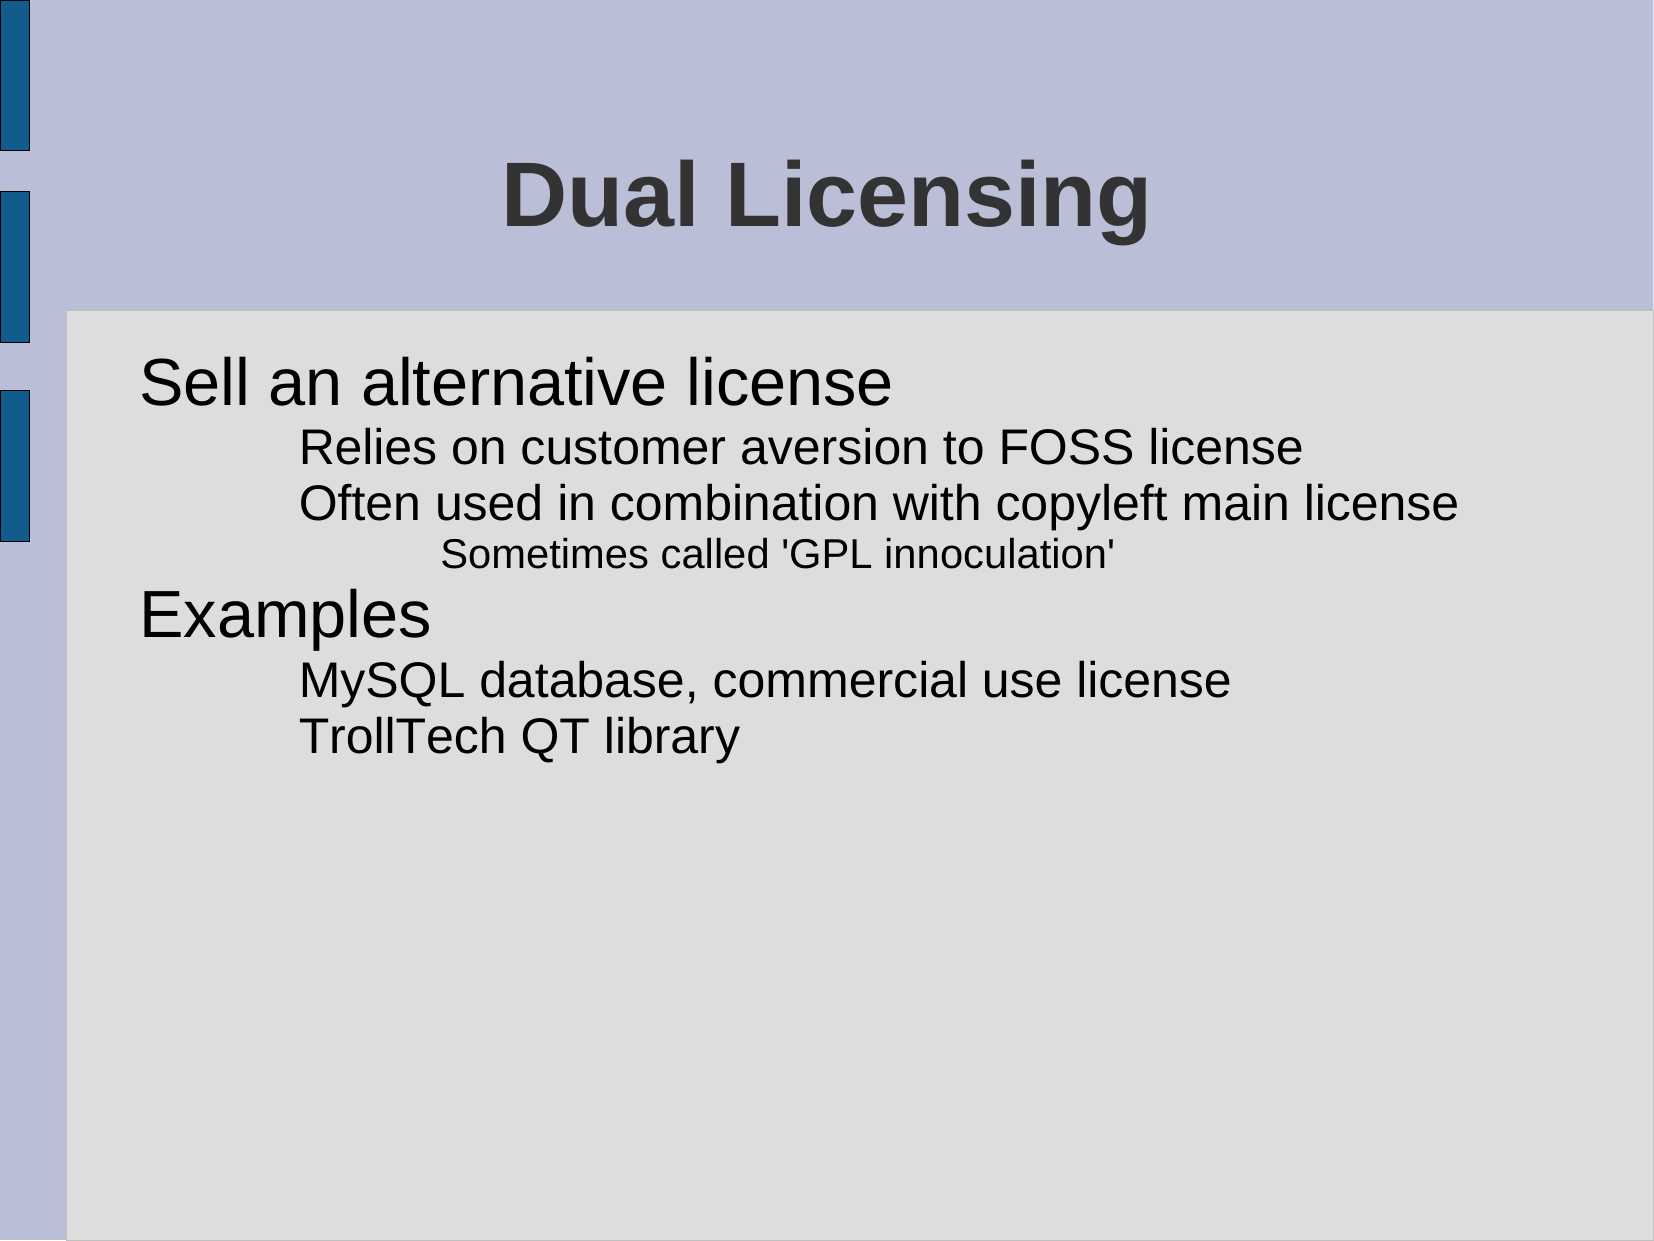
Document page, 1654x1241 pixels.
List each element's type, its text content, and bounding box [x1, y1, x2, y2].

title Dual Licensing [121, 98, 1534, 291]
list Sell an alternative license Relies on customer aversion to FOSS license Often used in combination with copyleft main license Sometimes called 'GPL innoculation' Examples MySQL database, commercial use license TrollTech QT library [121, 344, 1534, 1112]
